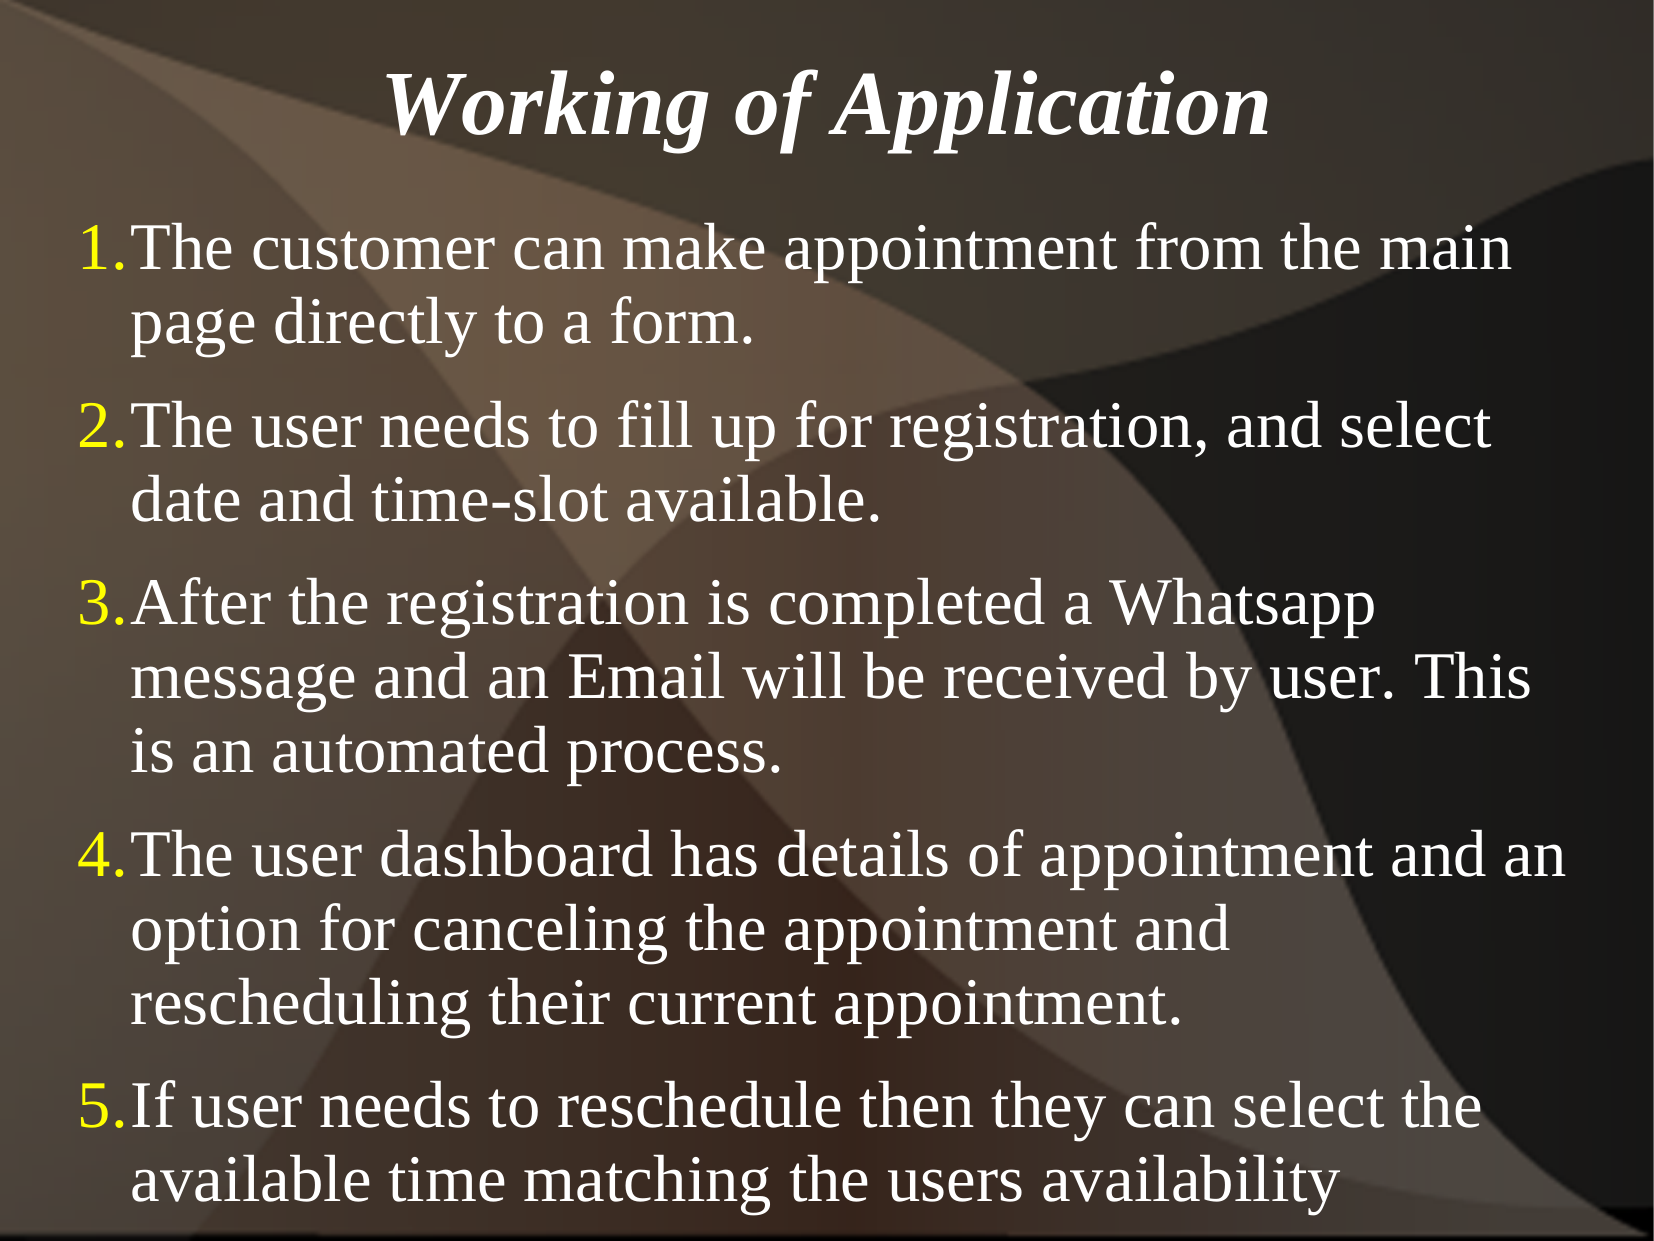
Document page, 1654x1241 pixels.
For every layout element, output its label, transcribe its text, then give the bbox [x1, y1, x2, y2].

picture [0, 0, 1654, 1241]
title Working of Application [82, 0, 1571, 208]
list The customer can make appointment from the main page directly to a form. The user needs to fill up for registration, and select date and time-slot available. After the registration is completed a Whatsapp message and an Email will be received by user. This is an automated process. The user dashboard has details of appointment and an option for canceling the appointment and rescheduling their current appointment. If user needs to reschedule then they can select the available time matching the users availability [60, 210, 1591, 1217]
